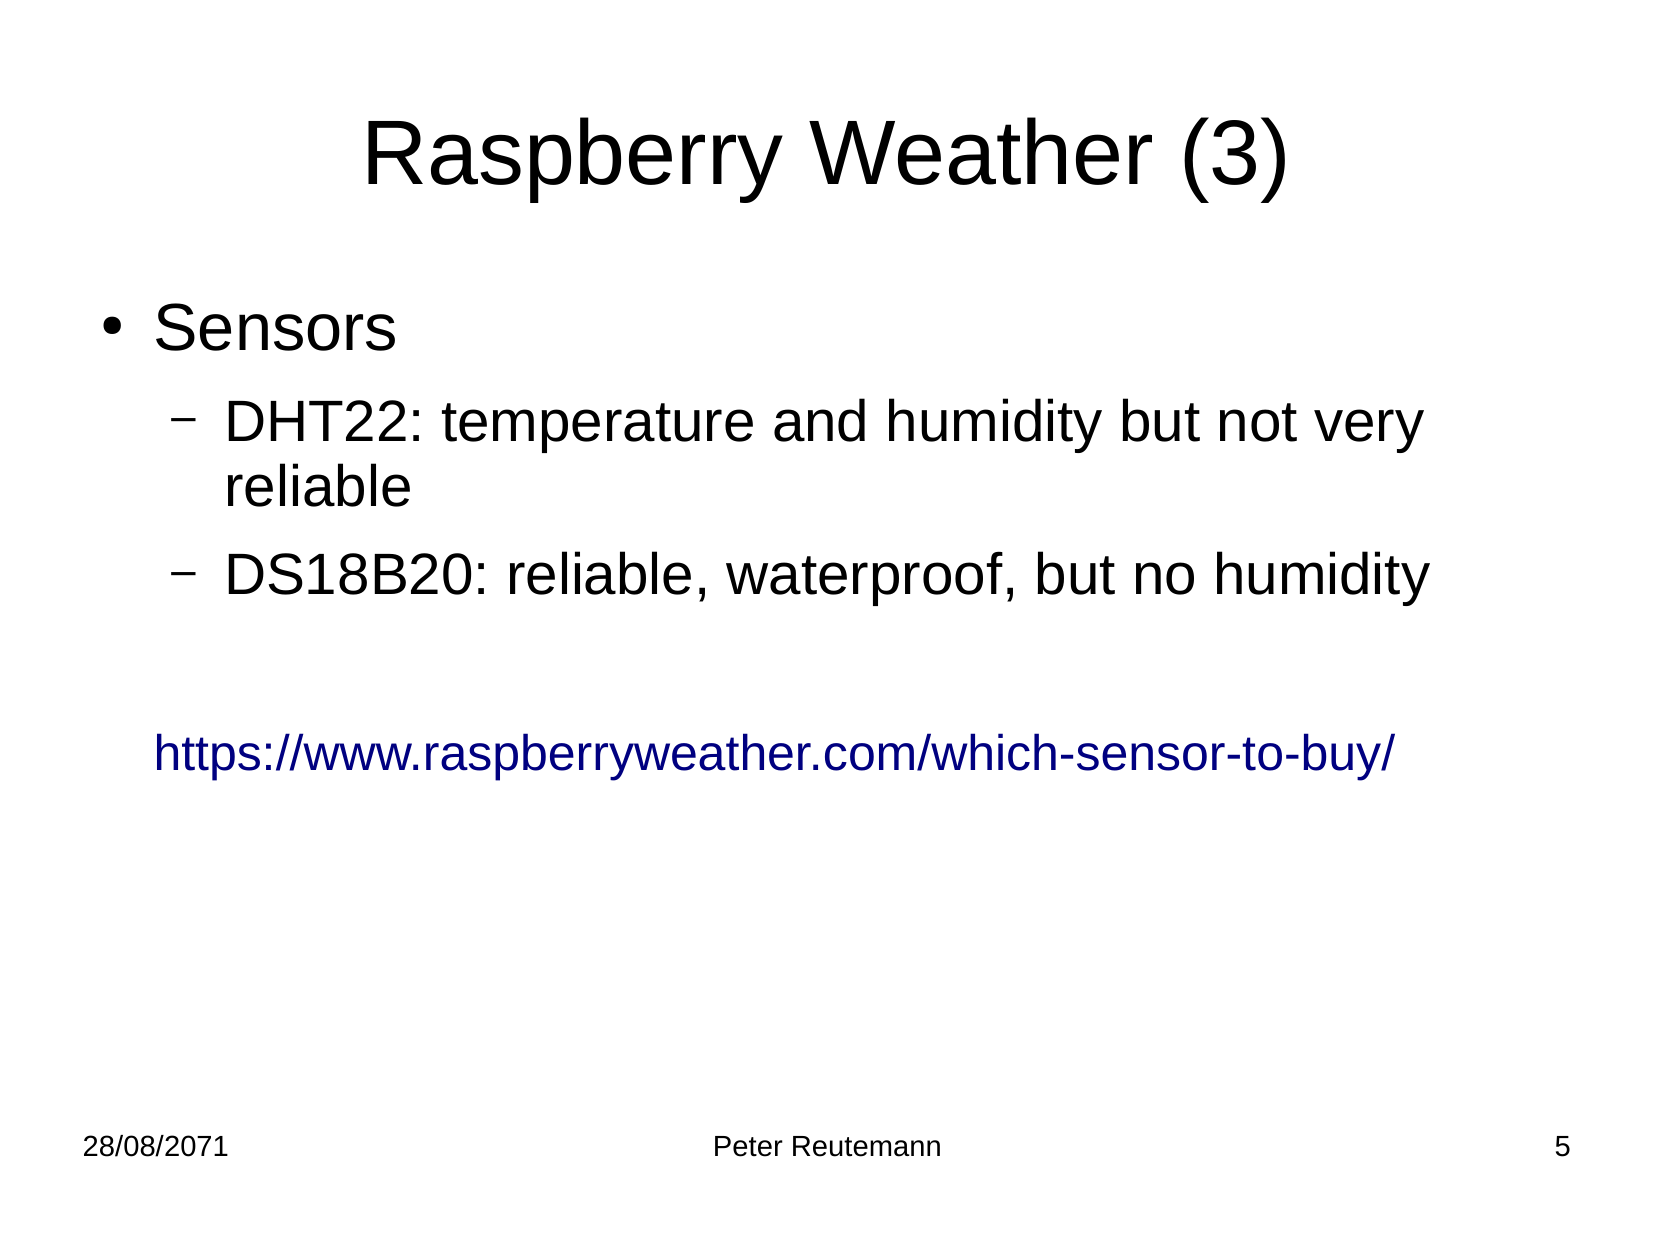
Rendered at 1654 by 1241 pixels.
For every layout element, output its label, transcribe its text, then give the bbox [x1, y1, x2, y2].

title Raspberry Weather (3) [82, 49, 1571, 257]
list Sensors DHT22: temperature and humidity but not very reliable DS18B20: reliable, waterproof, but no humidity https://www.raspberryweather.com/which-sensor-to-buy/ [82, 290, 1571, 1010]
